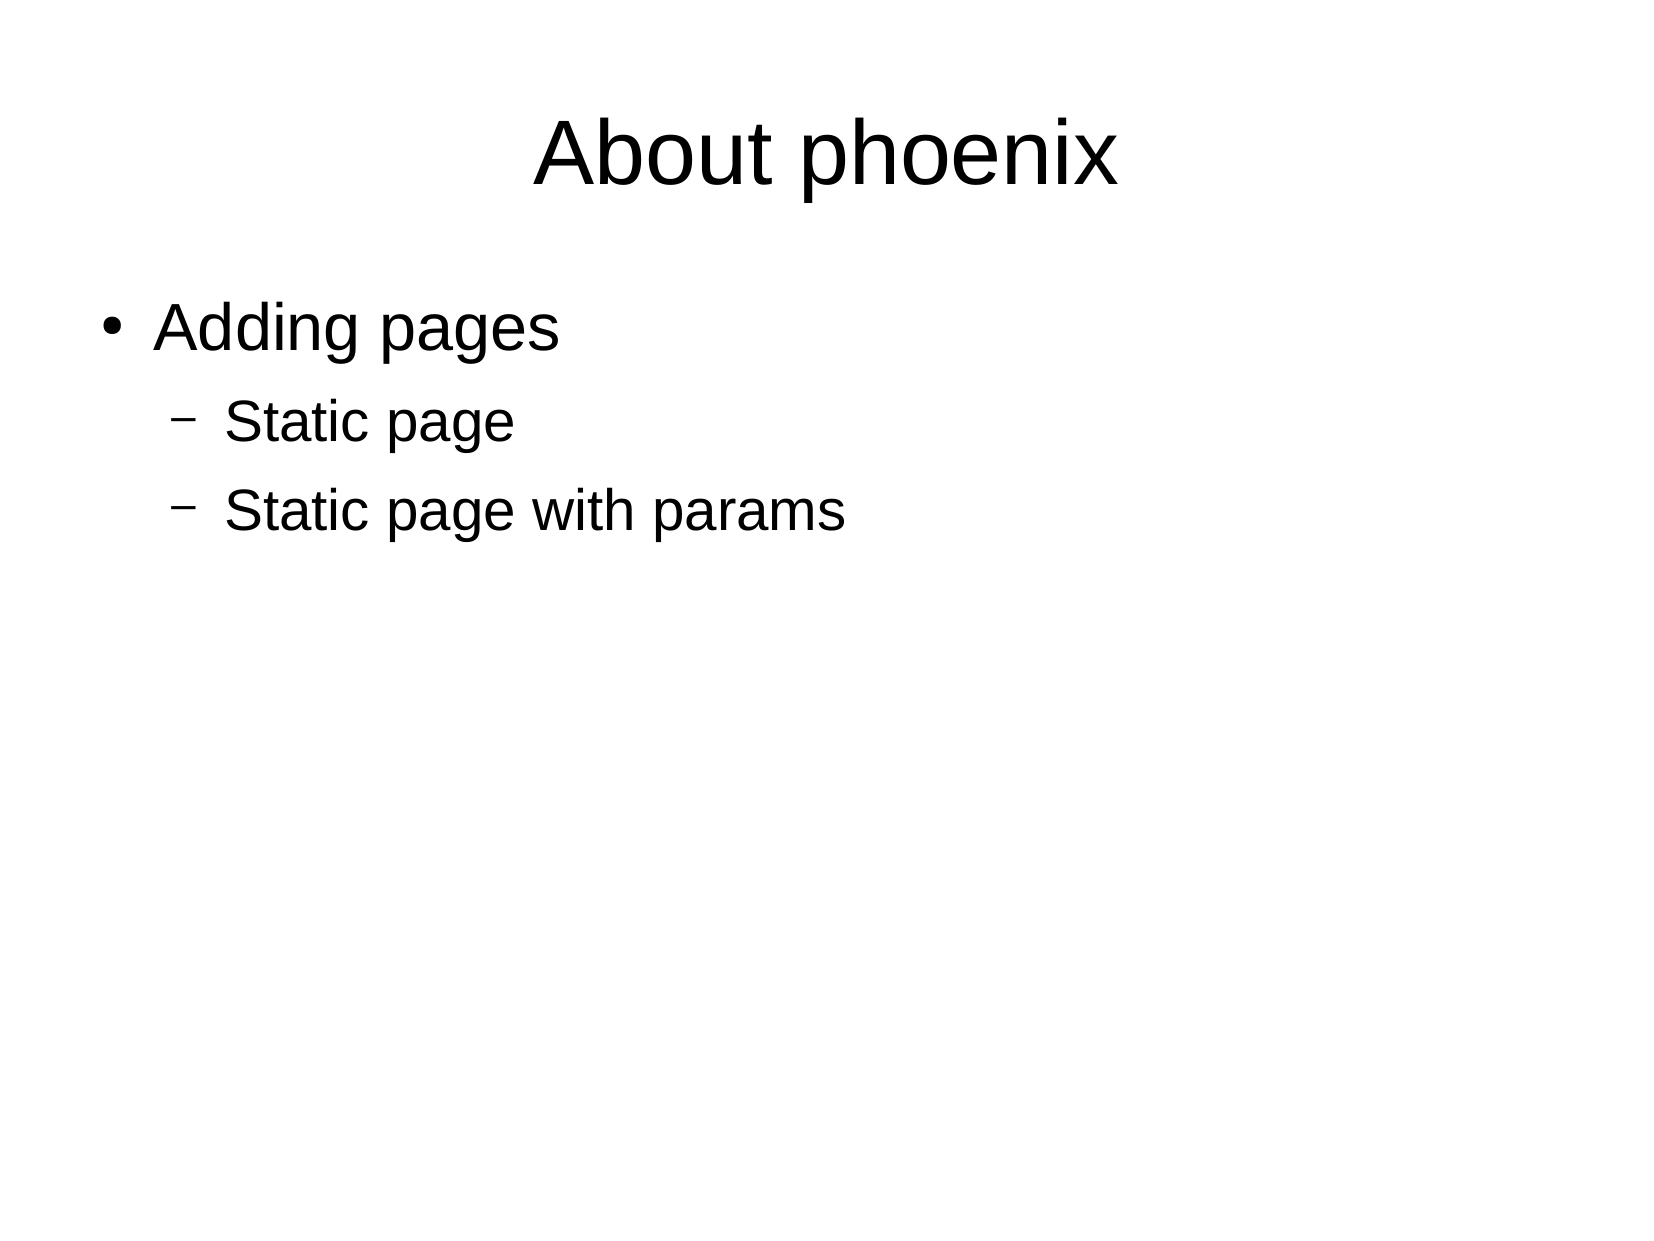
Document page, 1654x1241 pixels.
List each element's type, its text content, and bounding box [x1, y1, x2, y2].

title About phoenix [82, 49, 1571, 257]
list Adding pages Static page Static page with params [82, 290, 1571, 1010]
